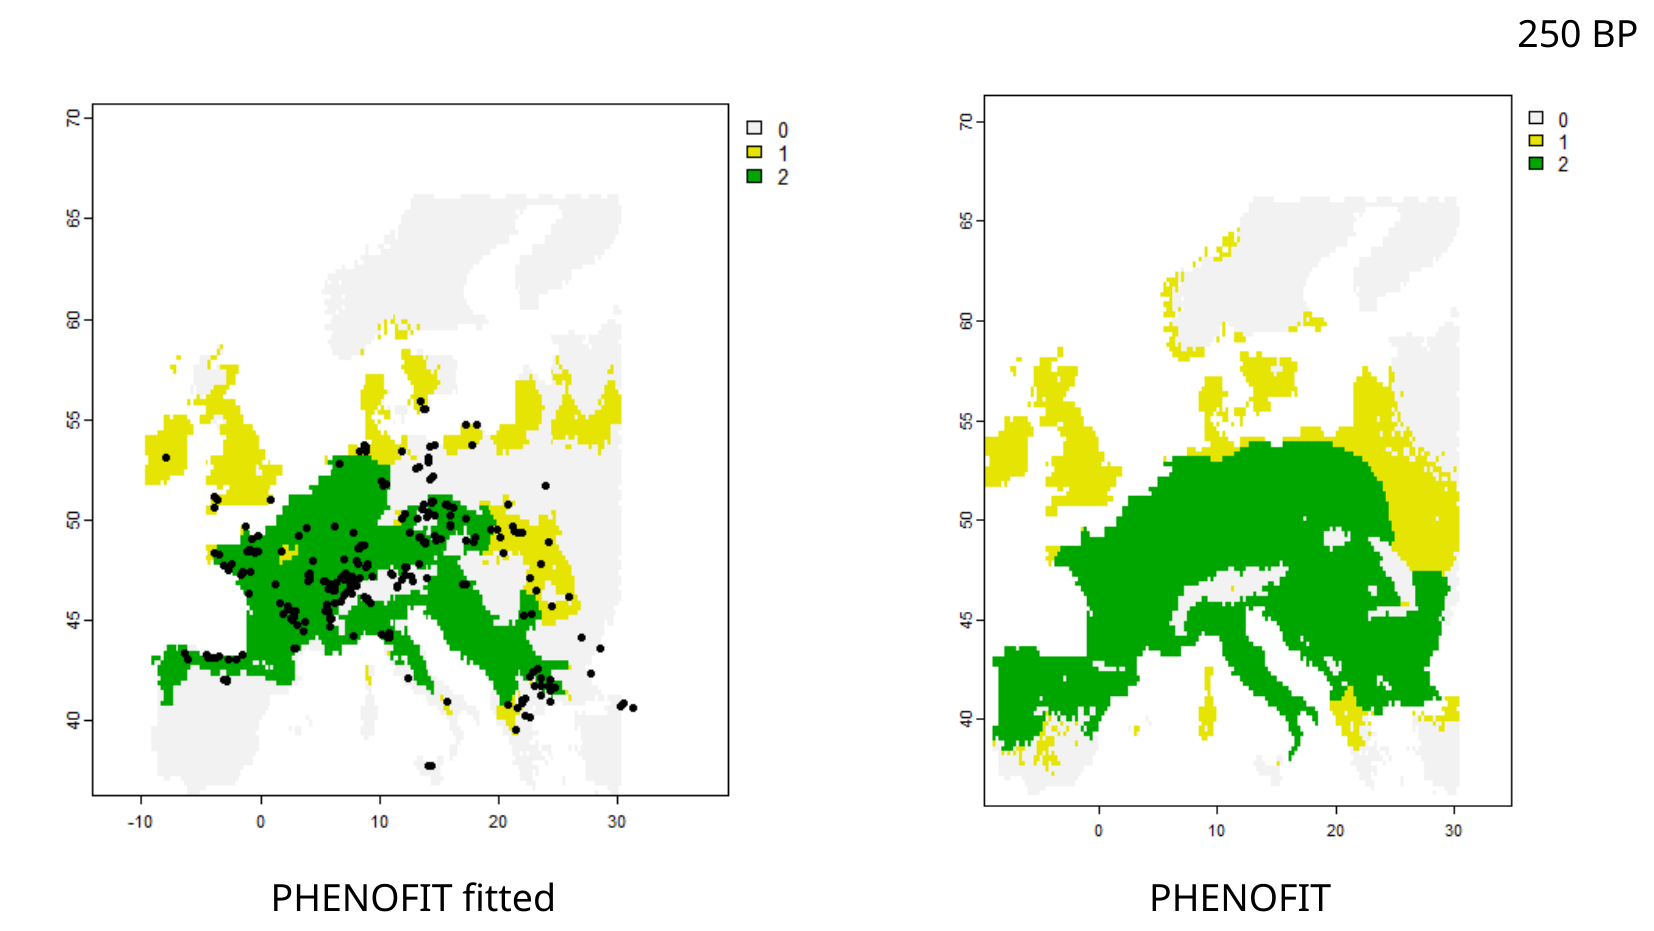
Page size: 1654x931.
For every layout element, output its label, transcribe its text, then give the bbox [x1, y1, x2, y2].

text_box PHENOFIT [826, 864, 1654, 931]
text_box PHENOFIT fitted [0, 864, 826, 931]
text_box 250 BP [826, 0, 1654, 66]
picture [0, 41, 1654, 864]
